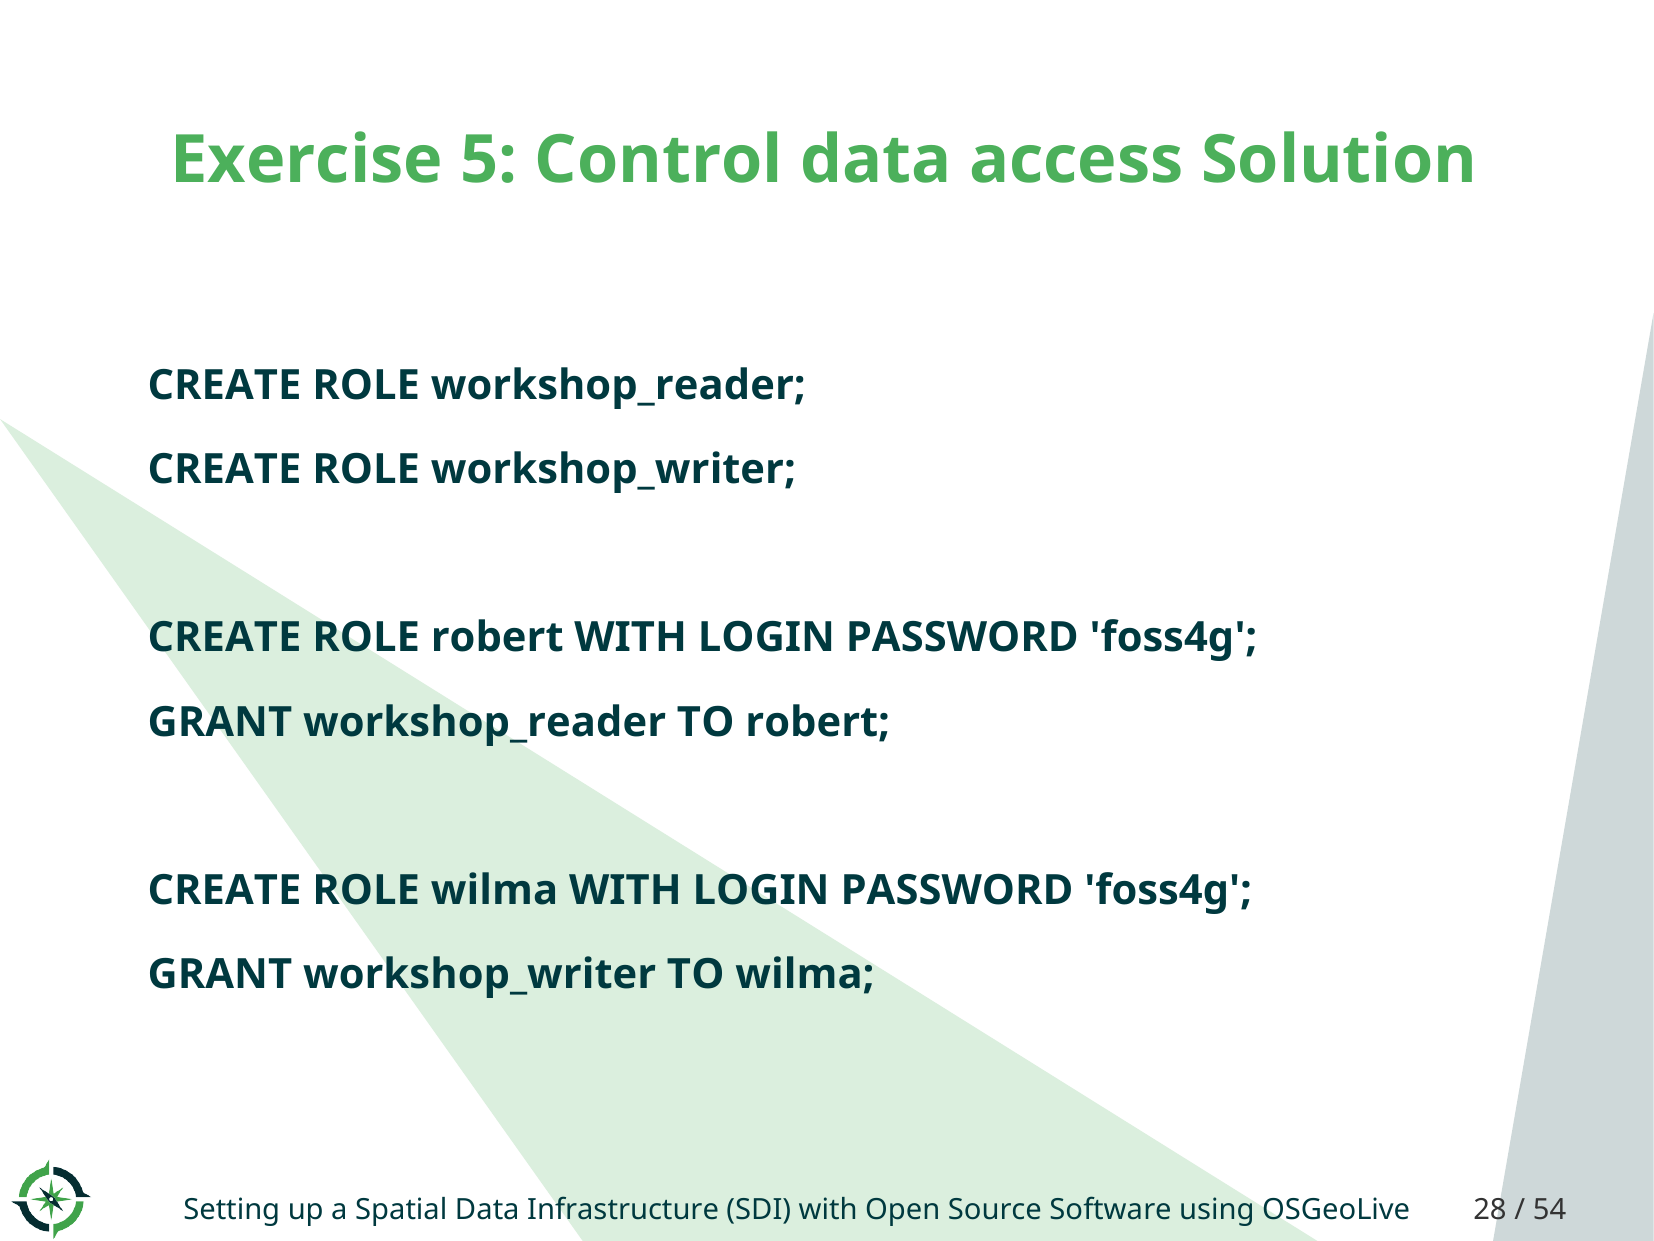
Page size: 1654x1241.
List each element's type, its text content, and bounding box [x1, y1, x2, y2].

list CREATE ROLE workshop_reader; CREATE ROLE workshop_writer; CREATE ROLE robert WITH LOGIN PASSWORD 'foss4g'; GRANT workshop_reader TO robert; CREATE ROLE wilma WITH LOGIN PASSWORD 'foss4g'; GRANT workshop_writer TO wilma; [76, 354, 1565, 1173]
picture [10, 1158, 92, 1240]
title Exercise 5: Control data access Solution [88, 78, 1577, 235]
